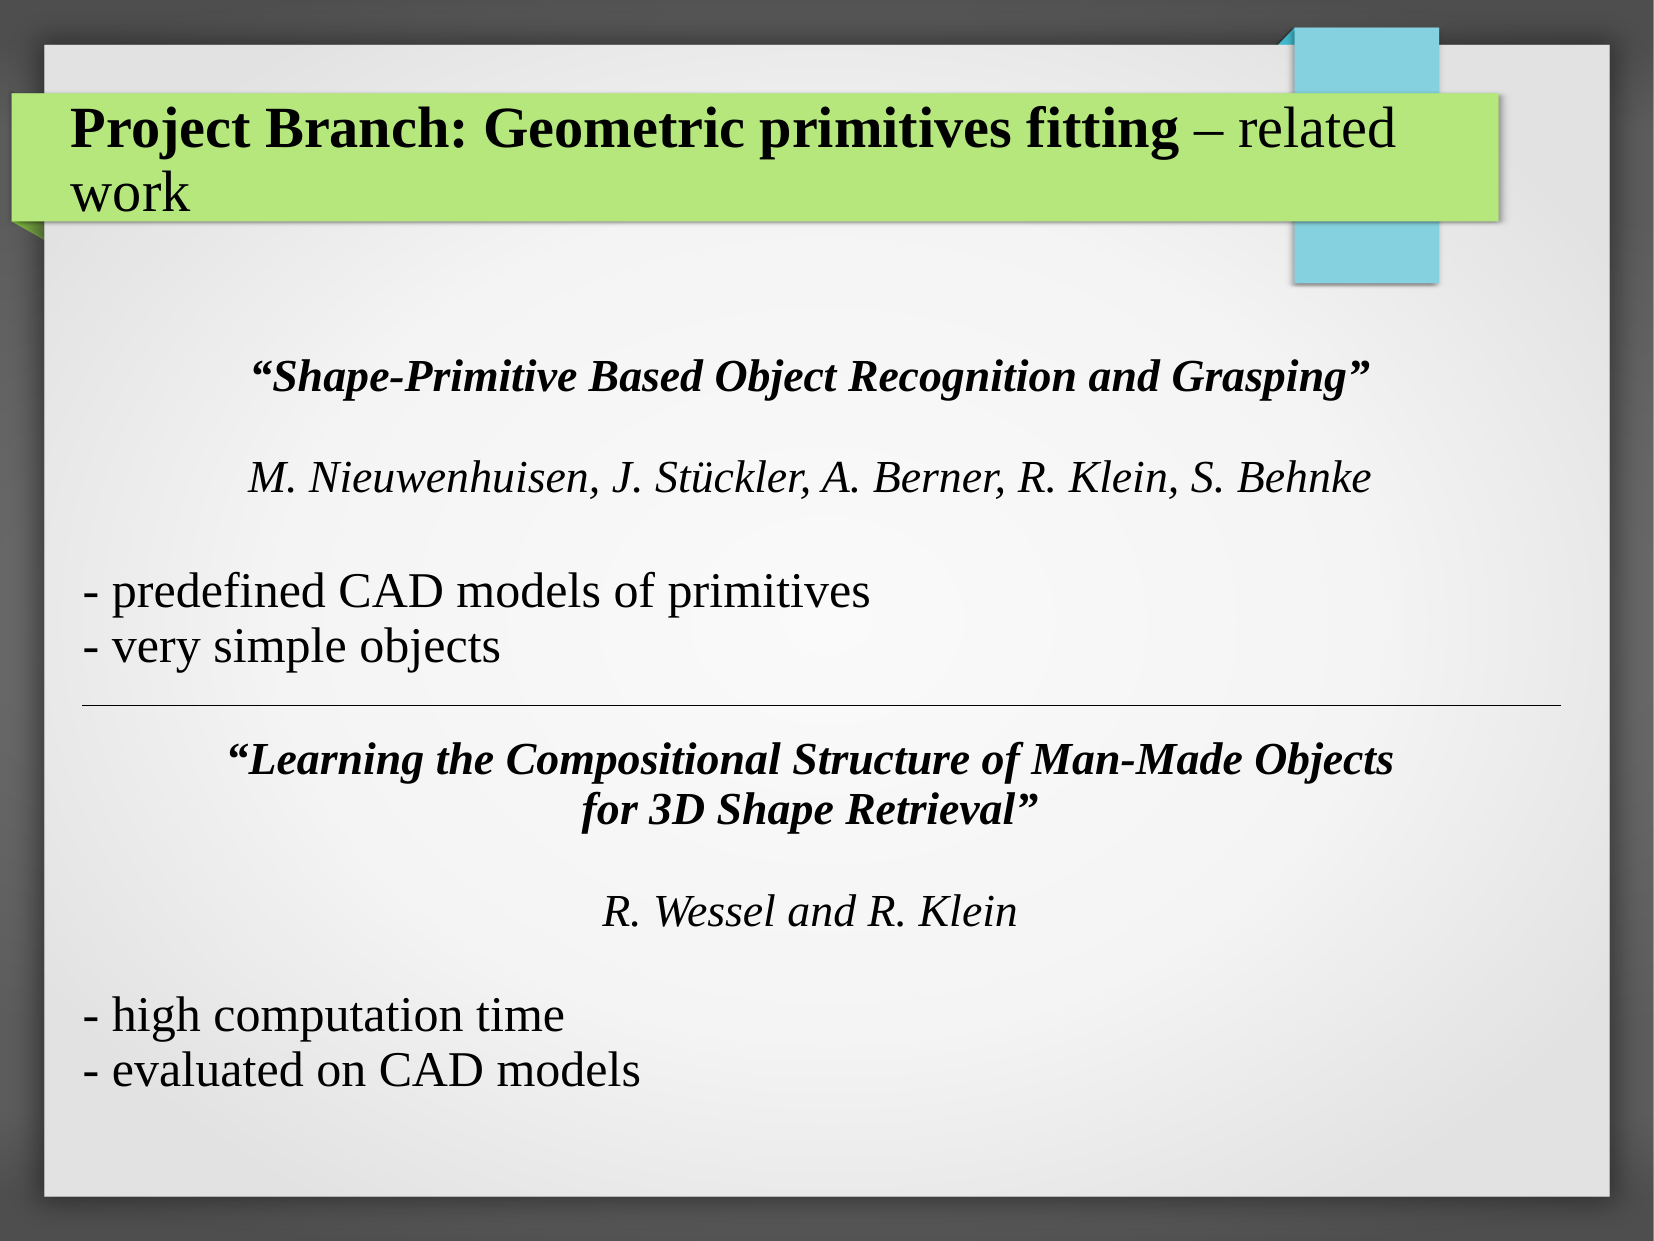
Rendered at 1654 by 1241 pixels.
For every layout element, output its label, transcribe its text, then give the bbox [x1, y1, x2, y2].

subtitle “Shape-Primitive Based Object Recognition and Grasping” M. Nieuwenhuisen, J. Stückler, A. Berner, R. Klein, S. Behnke - predefined CAD models of primitives - very simple objects “Learning the Compositional Structure of Man-Made Objects for 3D Shape Retrieval” R. Wessel and R. Klein - high computation time - evaluated on CAD models [82, 249, 1538, 705]
title Project Branch: Geometric primitives fitting – related work [70, 94, 1516, 225]
picture [0, 0, 1654, 1241]
subtitle “Shape-Primitive Based Object Recognition and Grasping” M. Nieuwenhuisen, J. Stückler, A. Berner, R. Klein, S. Behnke - predefined CAD models of primitives - very simple objects “Learning the Compositional Structure of Man-Made Objects for 3D Shape Retrieval” R. Wessel and R. Klein - high computation time - evaluated on CAD models [82, 706, 1538, 1158]
